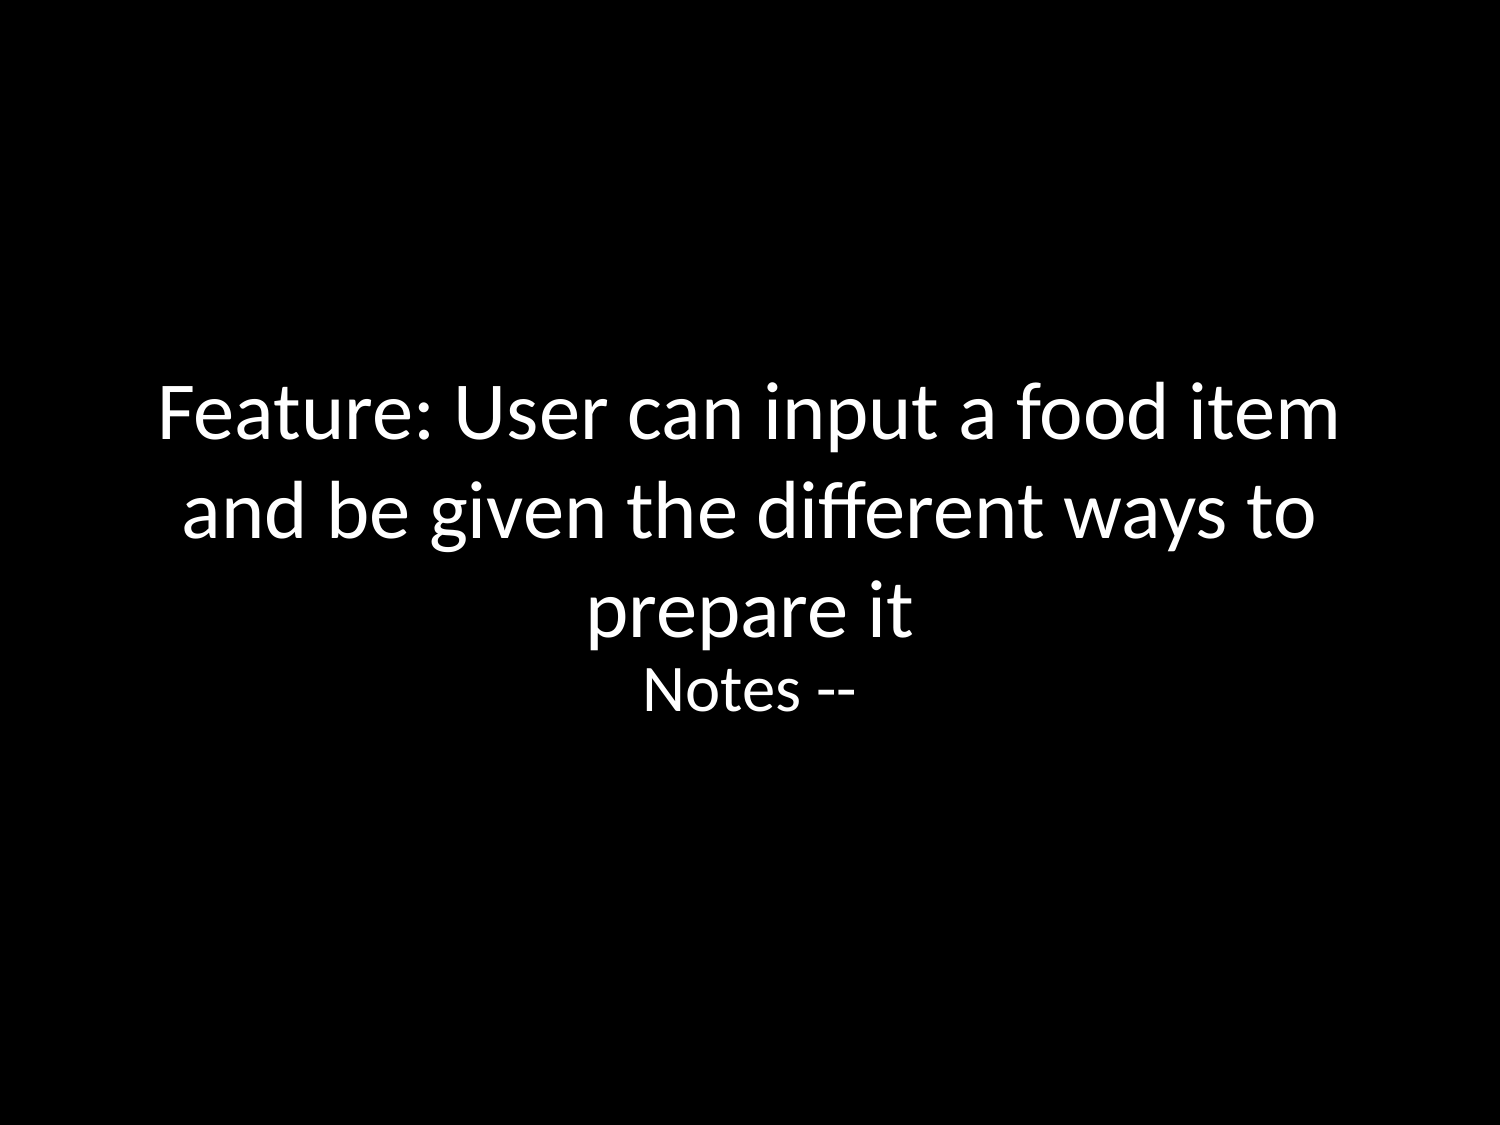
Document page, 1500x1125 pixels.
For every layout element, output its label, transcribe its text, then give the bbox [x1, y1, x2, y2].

subtitle Notes -- [225, 637, 1275, 925]
title Feature: User can input a food item and be given the different ways to prepare it [112, 349, 1388, 591]
